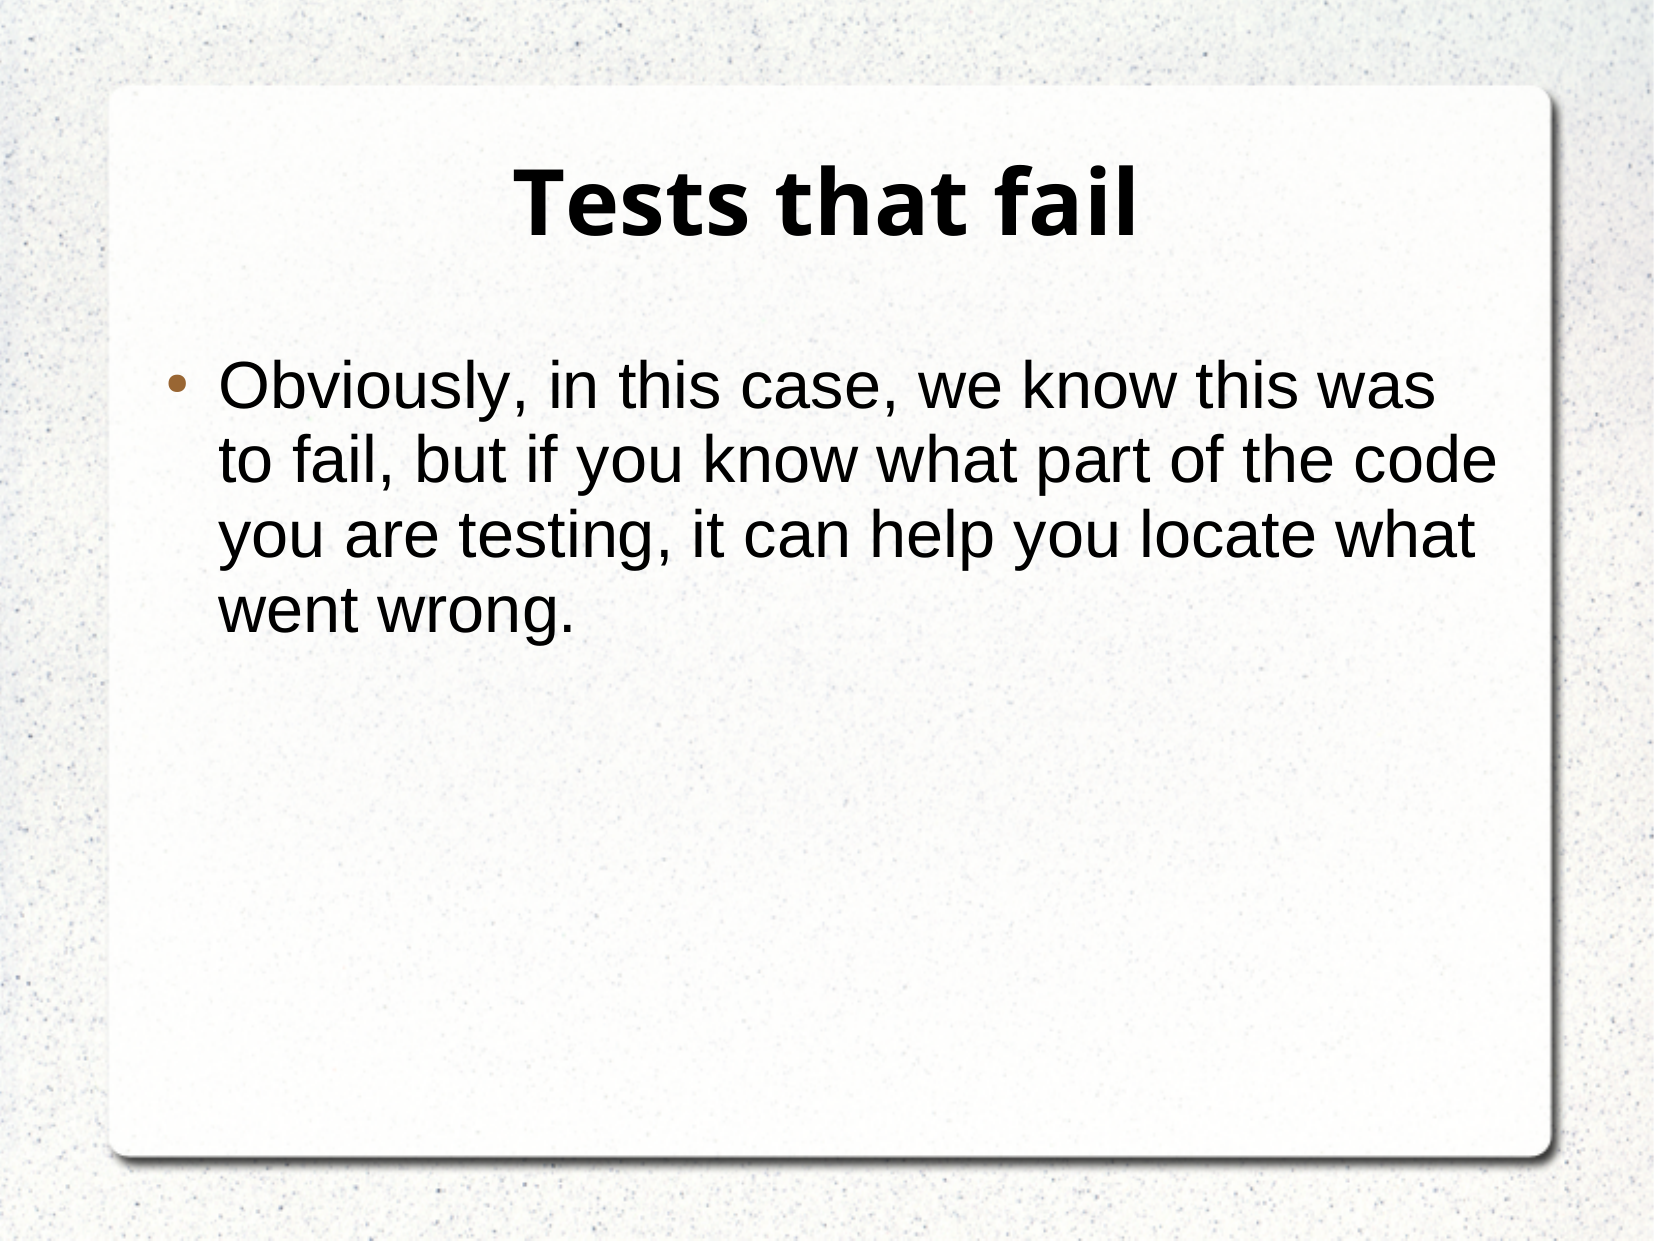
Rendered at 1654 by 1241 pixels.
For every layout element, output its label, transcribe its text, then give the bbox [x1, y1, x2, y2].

title Tests that fail [118, 96, 1536, 304]
list Obviously, in this case, we know this was to fail, but if you know what part of the code you are testing, it can help you locate what went wrong. [147, 347, 1506, 983]
picture [0, 0, 1654, 1241]
